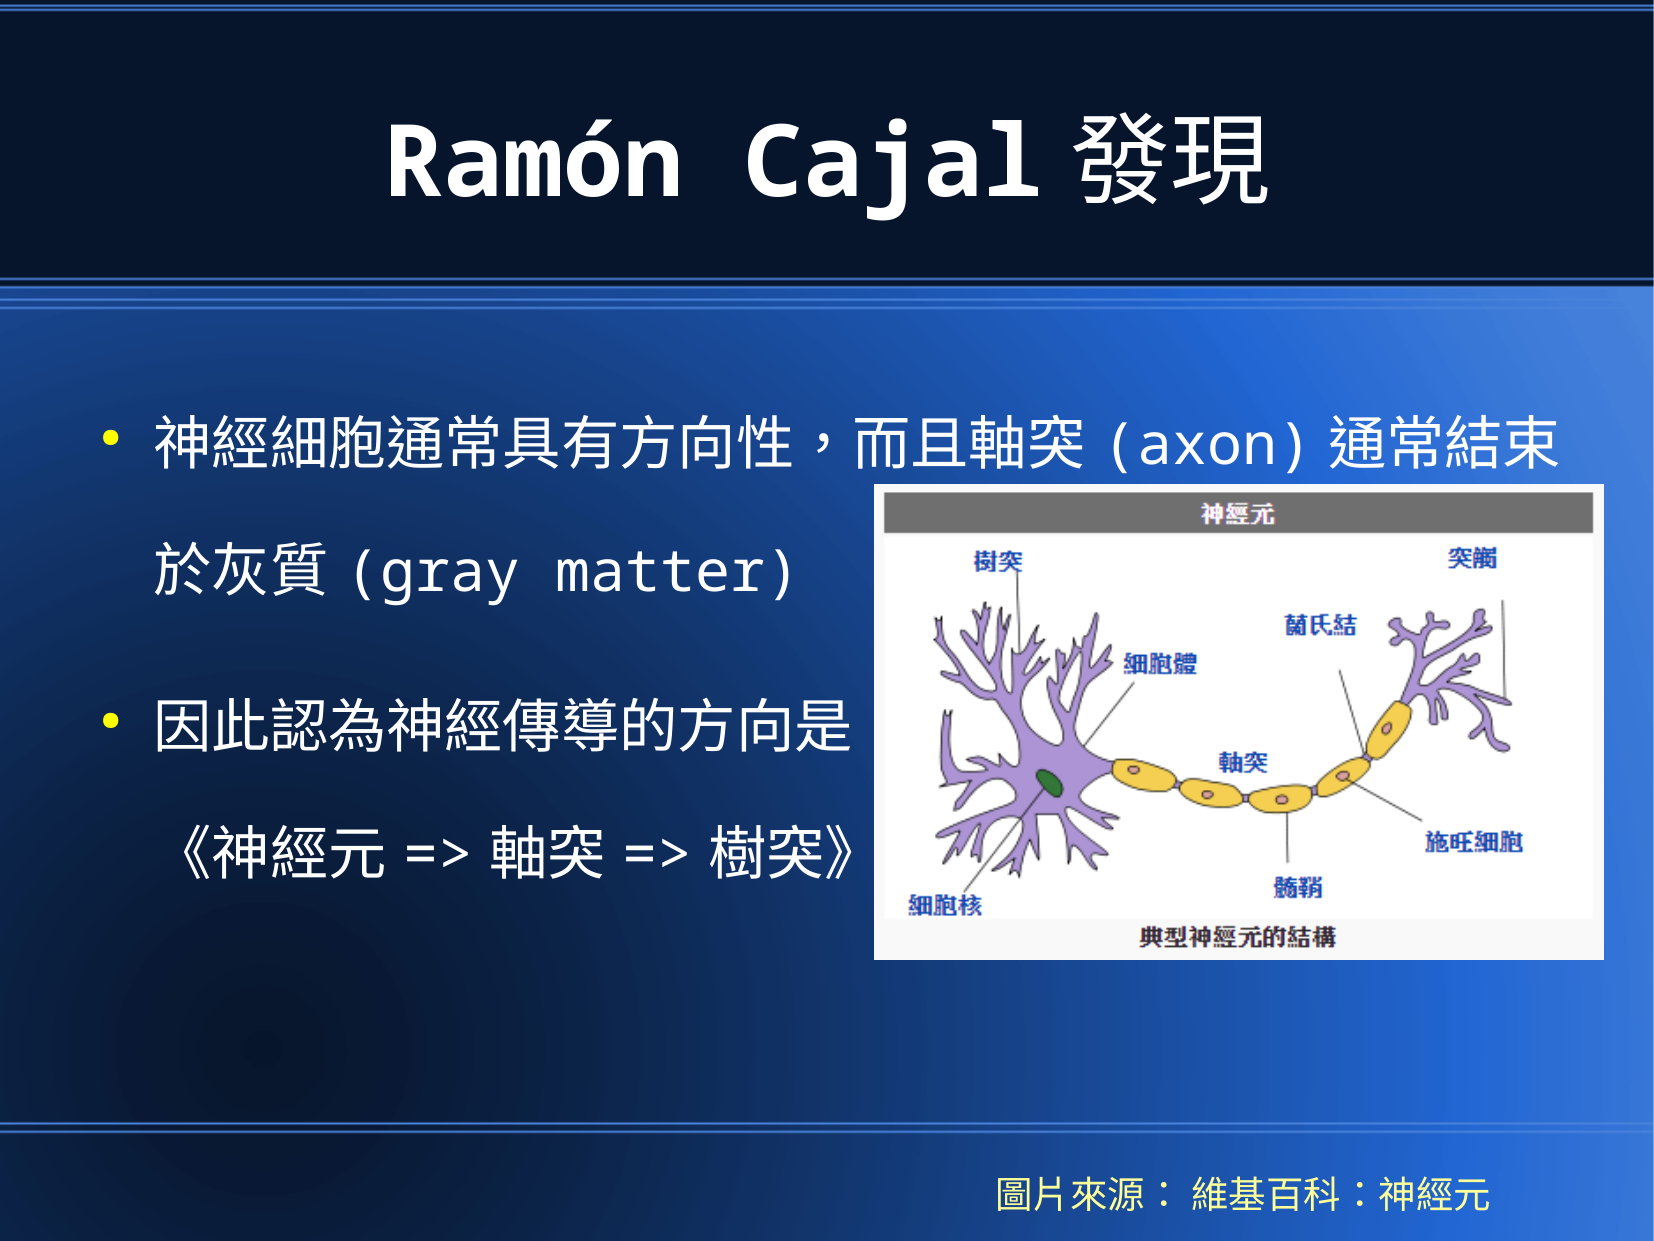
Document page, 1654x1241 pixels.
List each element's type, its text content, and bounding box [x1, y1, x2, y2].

text_box 圖片來源： 維基百科：神經元 [980, 1157, 1507, 1220]
title Ramón Cajal發現 [82, 49, 1571, 257]
picture [0, 0, 1654, 1241]
list 神經細胞通常具有方向性，而且軸突(axon)通常結束於灰質(gray matter) 因此認為神經傳導的方向是 《神經元=>軸突=>樹突》 [82, 355, 1571, 1241]
